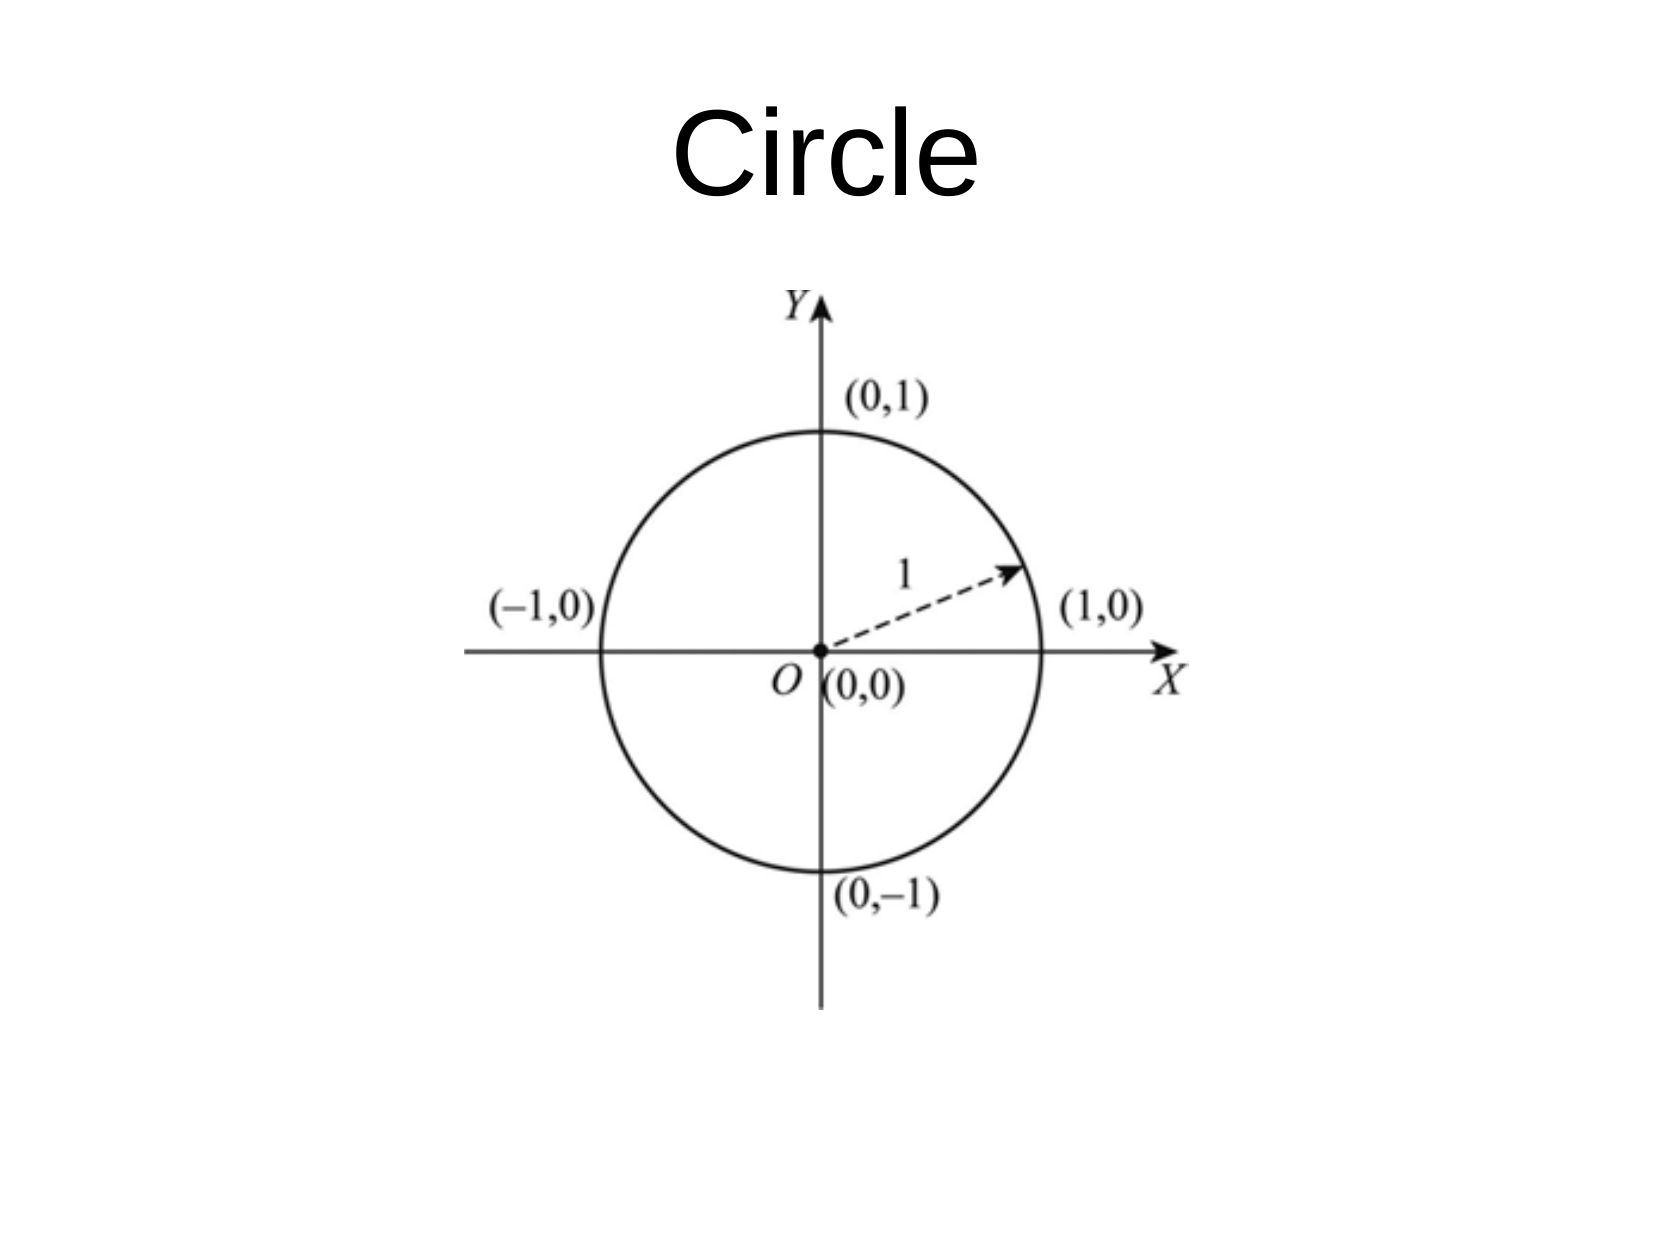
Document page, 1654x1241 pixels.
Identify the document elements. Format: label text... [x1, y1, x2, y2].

title Circle [82, 49, 1571, 257]
picture [464, 290, 1189, 1010]
